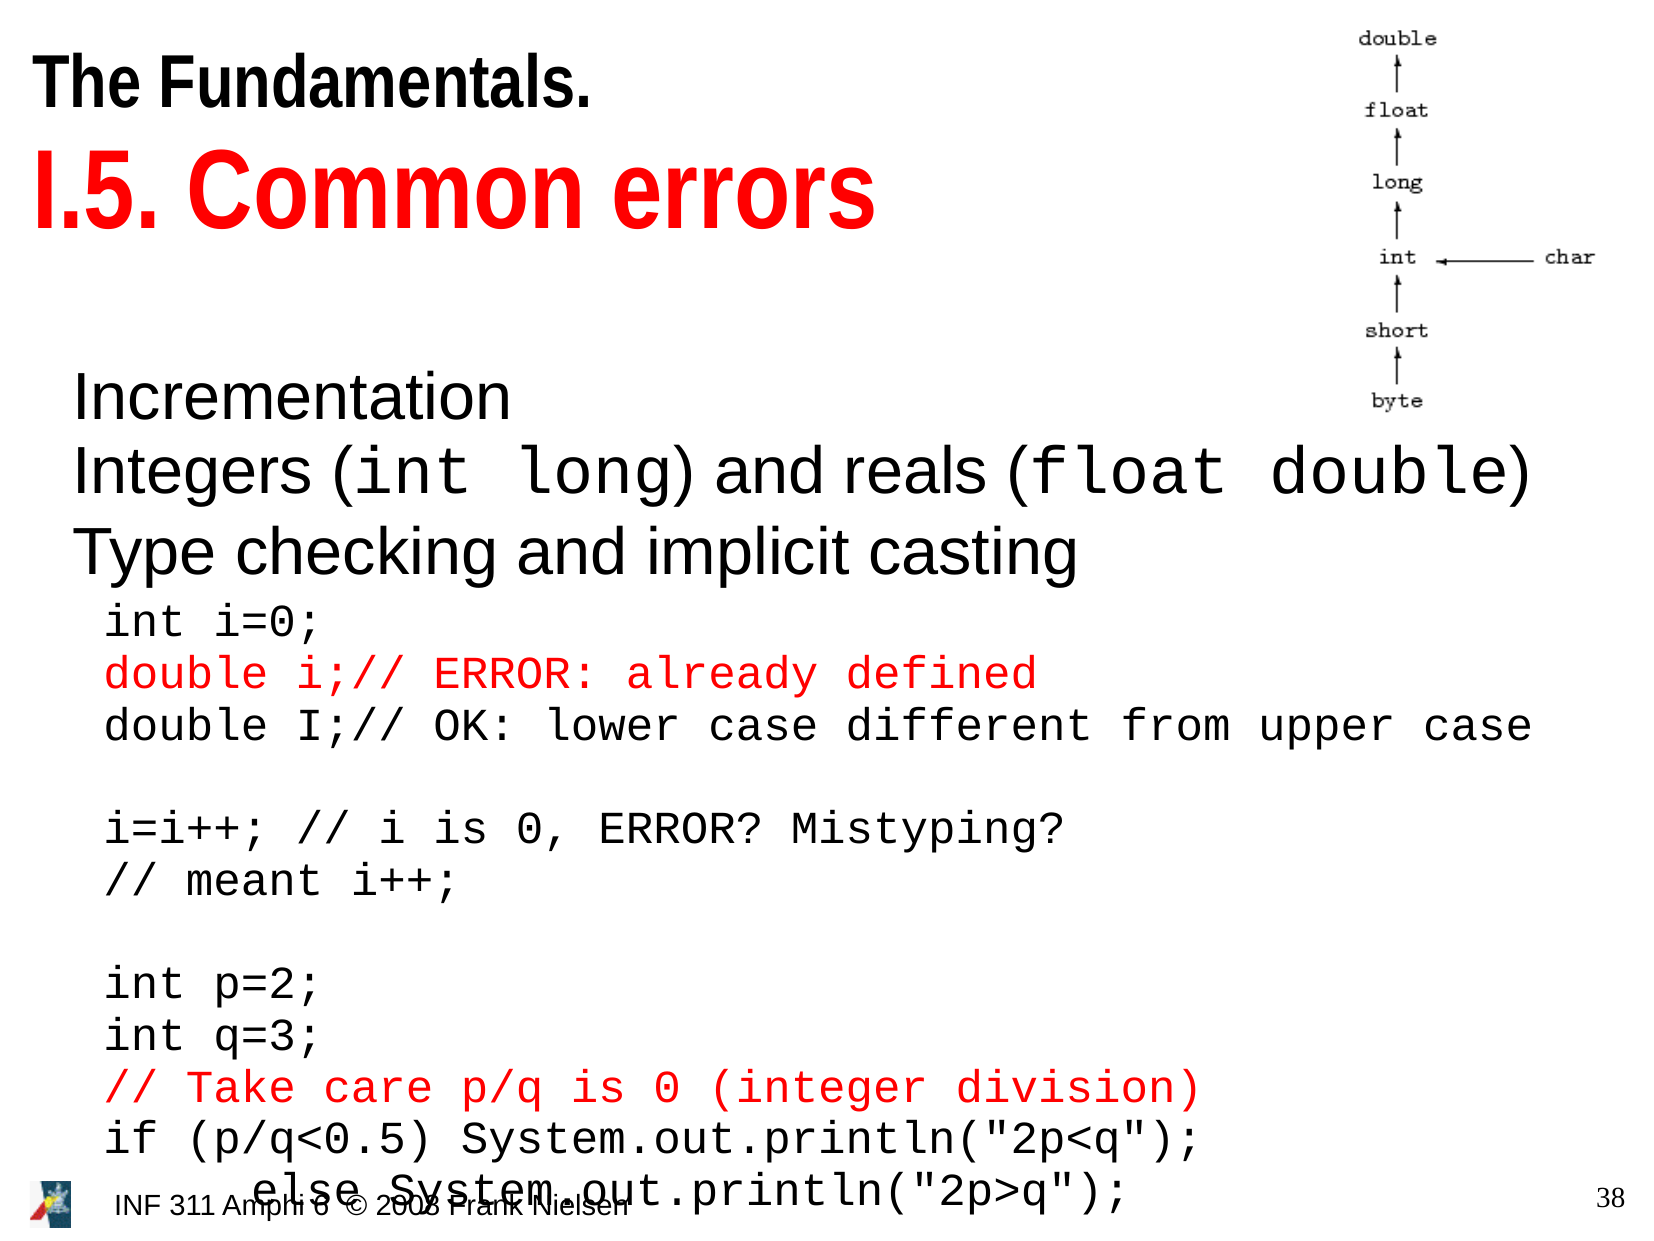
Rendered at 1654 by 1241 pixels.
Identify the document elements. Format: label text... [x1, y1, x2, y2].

picture [1358, 29, 1597, 414]
text_box Incrementation Integers (int long) and reals (float double) Type checking and implicit casting [39, 351, 1571, 597]
text_box The Fundamentals. I.5. Common errors [17, 29, 893, 260]
text_box int i=0; double i;// ERROR: already defined double I;// OK: lower case different from upper case i=i++; // i is 0, ERROR? Mistyping? // meant i++; int p=2; int q=3; // Take care p/q is 0 (integer division) if (p/q<0.5) System.out.println("2p<q"); else System.out.println("2p>q"); [88, 591, 1595, 1241]
picture [29, 1181, 71, 1228]
